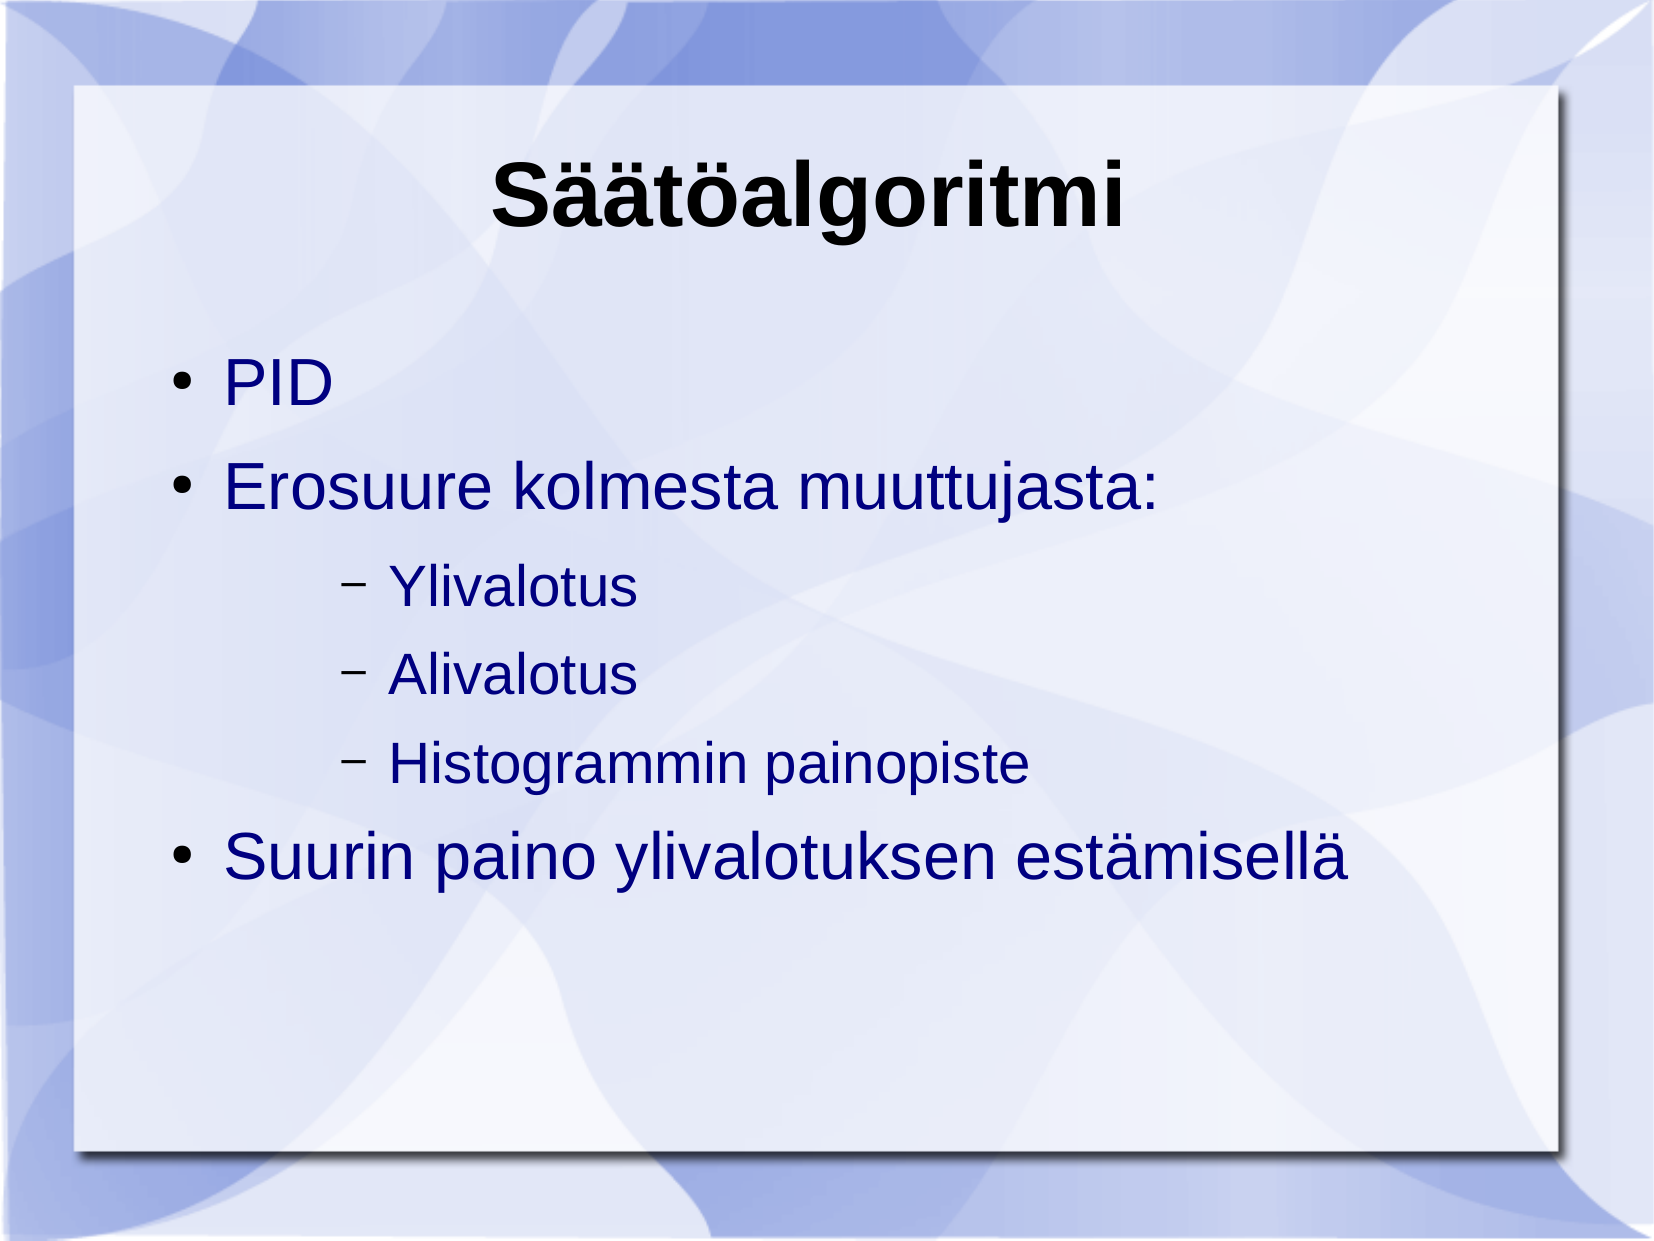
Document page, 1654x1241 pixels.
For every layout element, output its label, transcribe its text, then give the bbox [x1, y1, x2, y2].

title Säätöalgoritmi [82, 90, 1536, 298]
list PID Erosuure kolmesta muuttujasta: Ylivalotus Alivalotus Histogrammin painopiste Suurin paino ylivalotuksen estämisellä [152, 344, 1534, 1127]
picture [0, 0, 1654, 1241]
